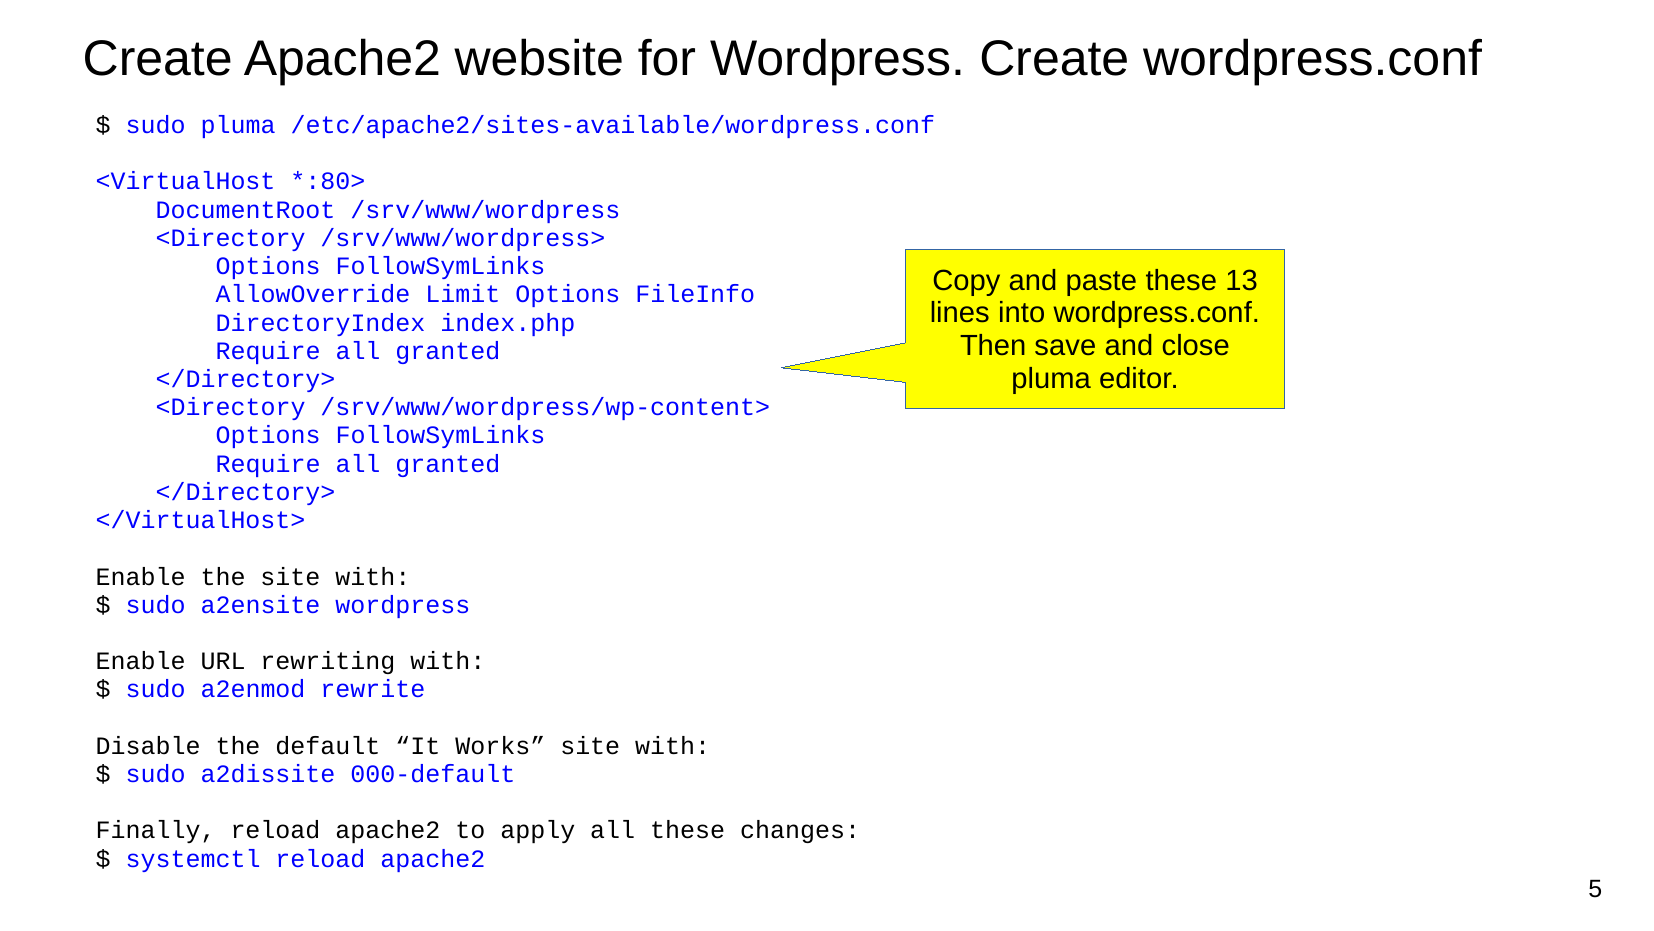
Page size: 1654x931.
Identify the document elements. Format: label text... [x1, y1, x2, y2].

text_box Copy and paste these 13 lines into wordpress.conf. Then save and close pluma editor. [781, 249, 1285, 409]
text_box $ sudo pluma /etc/apache2/sites-available/wordpress.conf <VirtualHost *:80> DocumentRoot /srv/www/wordpress <Directory /srv/www/wordpress> Options FollowSymLinks AllowOverride Limit Options FileInfo DirectoryIndex index.php Require all granted </Directory> <Directory /srv/www/wordpress/wp-content> Options FollowSymLinks Require all granted </Directory> </VirtualHost> Enable the site with: $ sudo a2ensite wordpress Enable URL rewriting with: $ sudo a2enmod rewrite Disable the default “It Works” site with: $ sudo a2dissite 000-default Finally, reload apache2 to apply all these changes: $ systemctl reload apache2 [80, 105, 1545, 911]
text_box <number> [1573, 867, 1636, 911]
subtitle Create Apache2 website for Wordpress. Create wordpress.conf [82, 30, 1571, 89]
